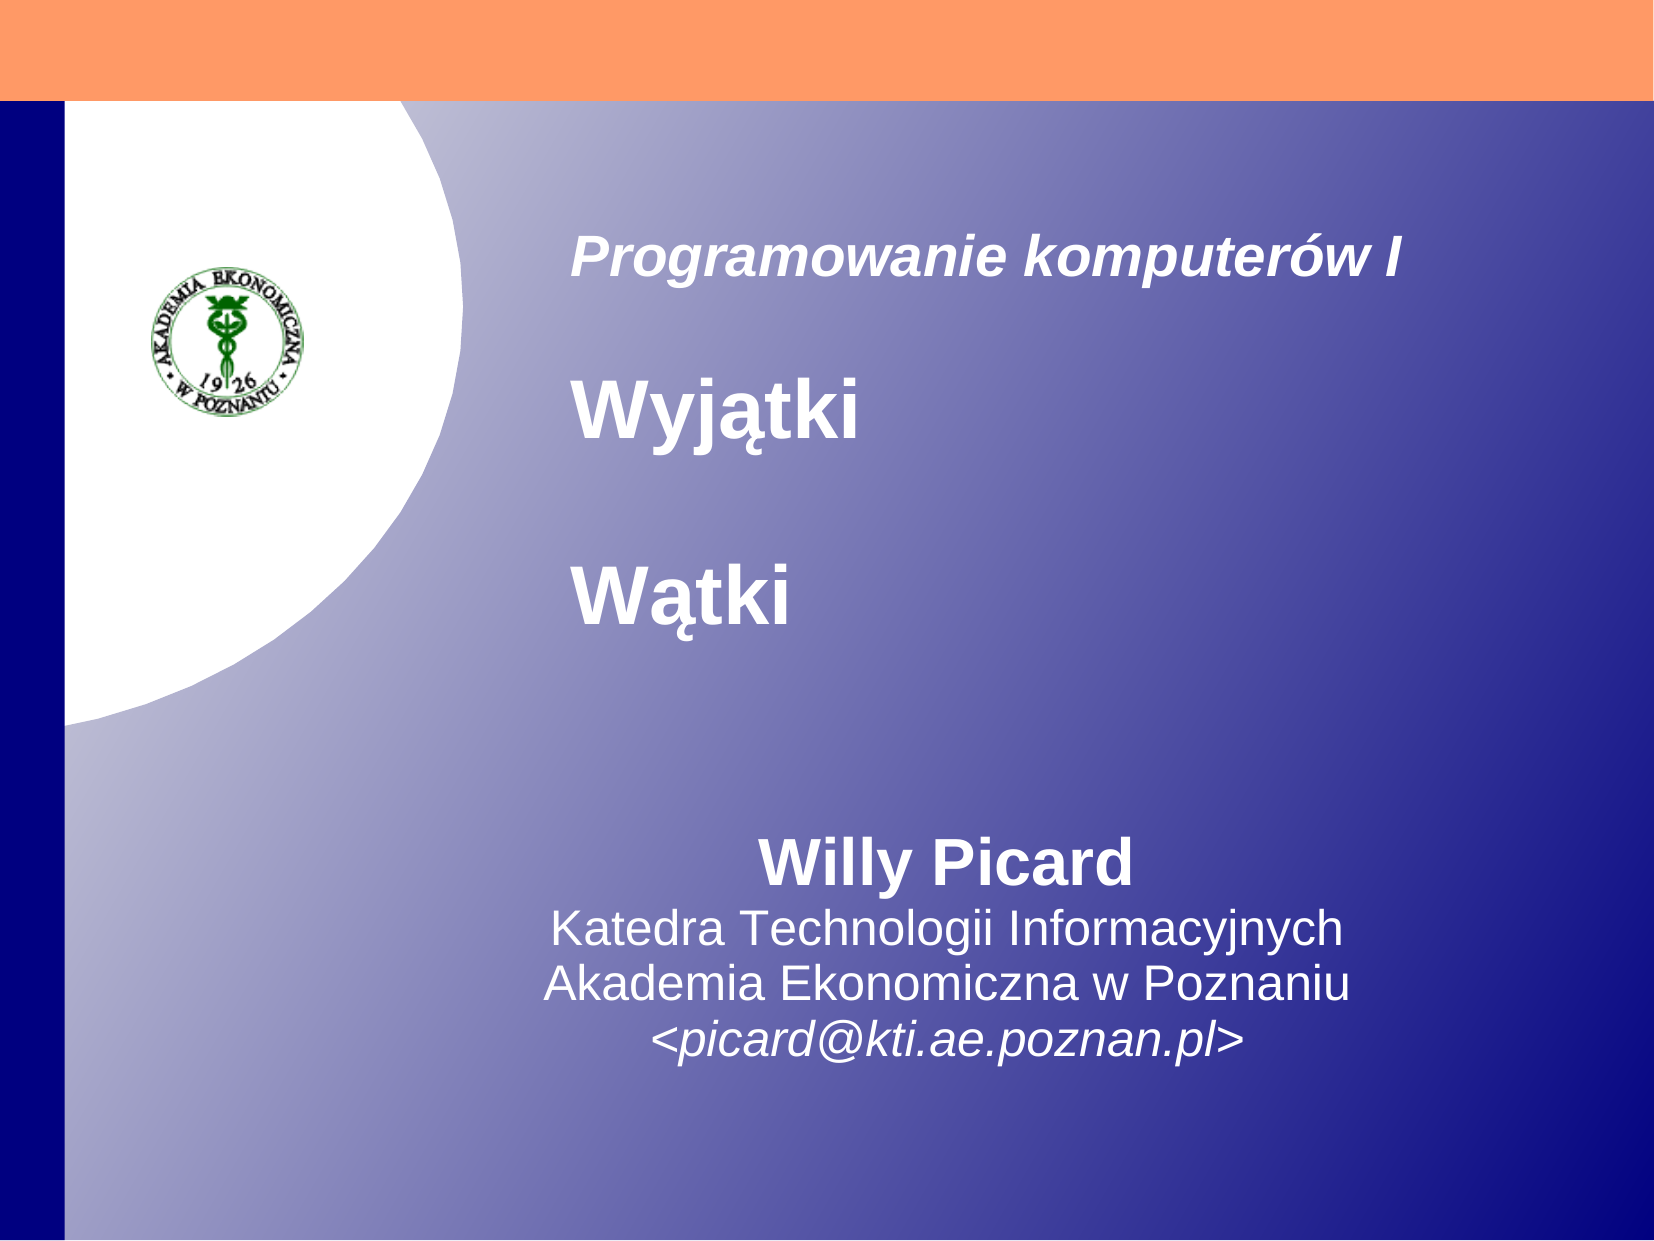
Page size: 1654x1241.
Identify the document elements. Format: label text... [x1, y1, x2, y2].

title Programowanie komputerów I Wyjątki Wątki [570, 223, 1546, 653]
picture [151, 267, 304, 417]
